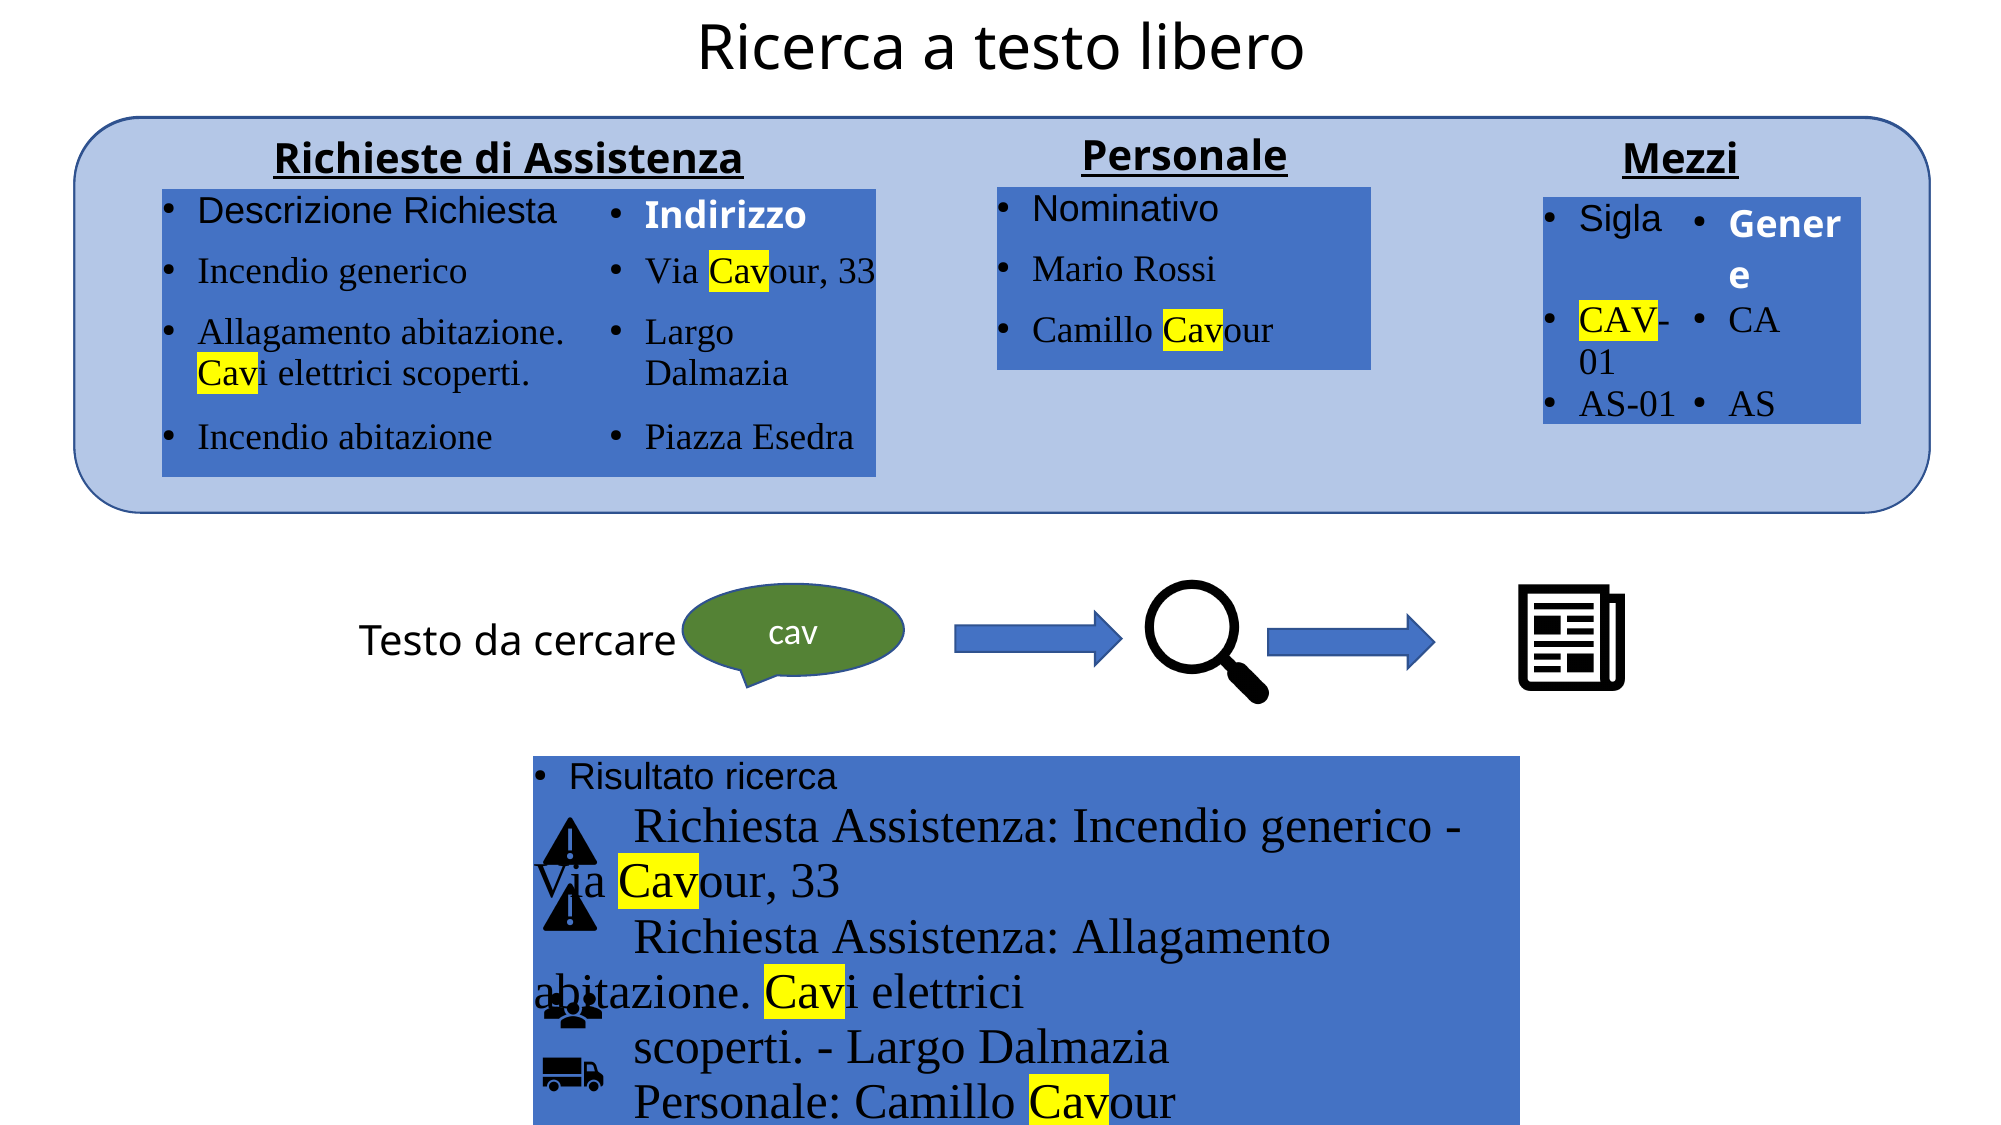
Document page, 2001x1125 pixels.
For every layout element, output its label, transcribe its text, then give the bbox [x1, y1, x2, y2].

table_cell AS-01 [1543, 383, 1693, 424]
table_cell Piazza Esedra [609, 416, 876, 477]
picture [1131, 566, 1282, 717]
table_cell Incendio generico [162, 250, 609, 311]
table_cell Mario Rossi [997, 248, 1371, 309]
text_box [1268, 615, 1435, 669]
table_cell Via Cavour, 33 [609, 250, 876, 311]
table_header Risultato ricerca [533, 756, 1520, 798]
picture [1496, 562, 1647, 713]
table_cell Camillo Cavour [997, 309, 1371, 370]
text_box Richieste di Assistenza [223, 129, 794, 184]
table_header Descrizione Richiesta [162, 189, 609, 250]
picture [540, 812, 600, 871]
text_box Personale [1021, 126, 1348, 181]
table_cell Richiesta Assistenza: Incendio generico - Via Cavour, 33 [533, 798, 1520, 909]
picture [540, 877, 600, 937]
table_cell Largo Dalmazia [609, 311, 876, 416]
picture [540, 978, 606, 1107]
text_box Mezzi [1501, 129, 1859, 184]
text_box [955, 612, 1122, 666]
table_cell CAV-01 [1543, 300, 1693, 383]
table_header Sigla [1543, 197, 1693, 300]
table_cell Allagamento abitazione. Cavi elettrici scoperti. [162, 311, 609, 416]
text_box Testo da cercare [332, 611, 704, 676]
text_box [74, 116, 1930, 513]
text_box Ricerca a testo libero [252, 7, 1753, 90]
table_cell Personale: Camillo Cavour [533, 1075, 1029, 1125]
table_header Indirizzo [609, 189, 876, 250]
table_cell Richiesta Assistenza: Allagamento abitazione. Cavi elettrici scoperti. - Largo Dalmazia [533, 909, 1520, 1075]
table_cell Incendio abitazione [162, 416, 609, 477]
table_cell CA [1693, 300, 1861, 383]
table_cell AS [1693, 383, 1861, 424]
table_cell Personale: Camillo Cavour [1109, 1075, 1520, 1125]
table_header Genere [1693, 197, 1861, 300]
table_header Nominativo [997, 187, 1371, 248]
text_box cav [682, 583, 904, 688]
